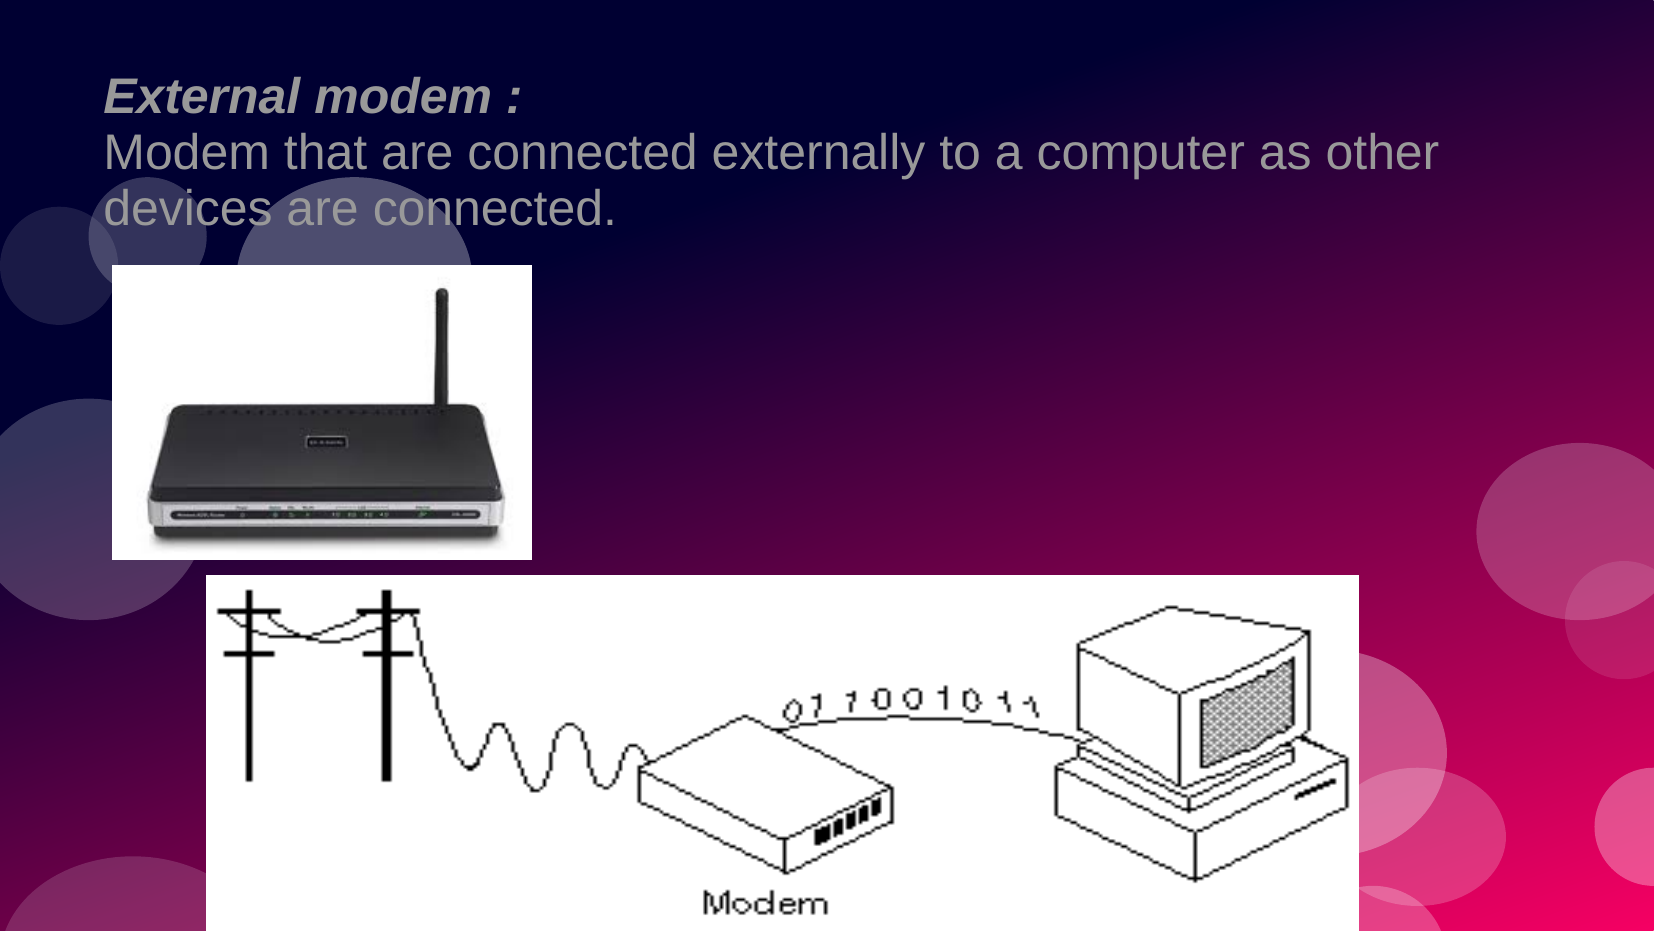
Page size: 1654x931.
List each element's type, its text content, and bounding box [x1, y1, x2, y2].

picture [206, 575, 1359, 931]
picture [112, 265, 532, 560]
text_box External modem : Modem that are connected externally to a computer as other devices are connected. [88, 61, 1506, 300]
